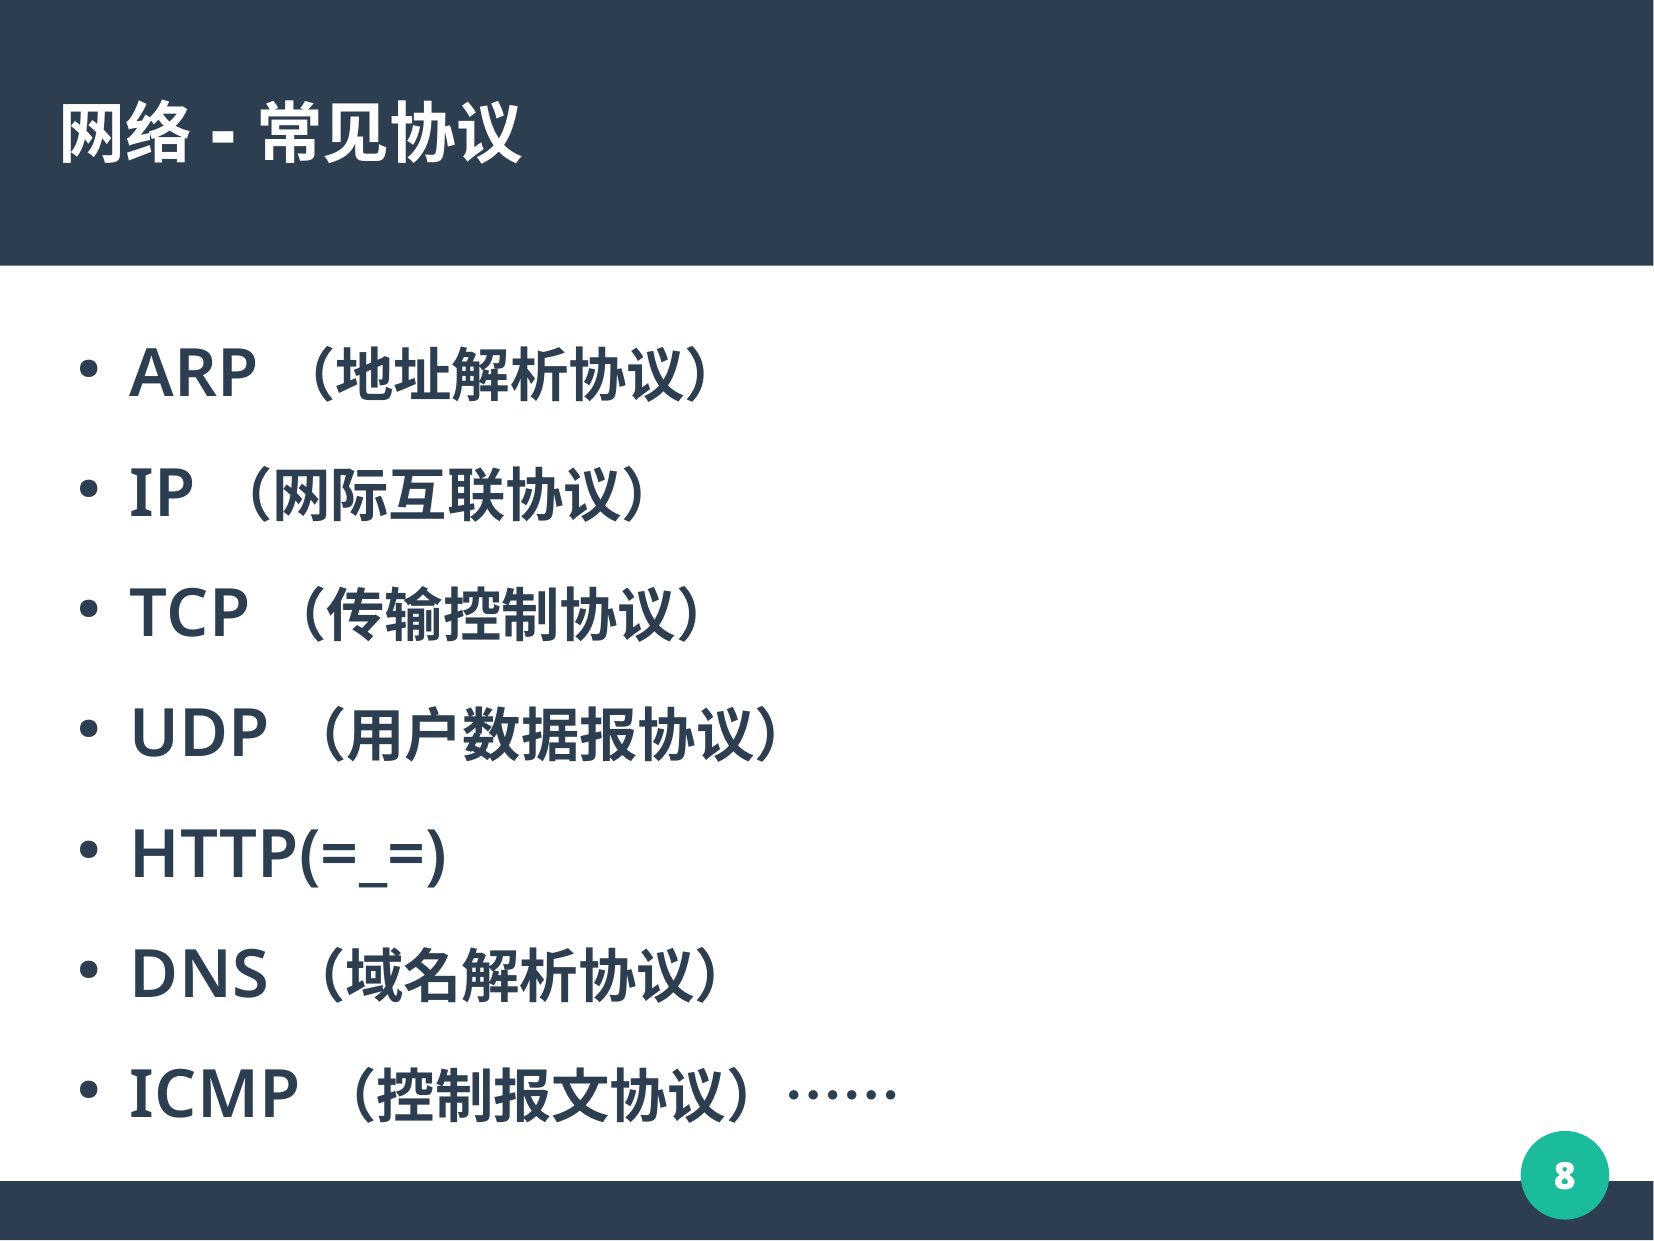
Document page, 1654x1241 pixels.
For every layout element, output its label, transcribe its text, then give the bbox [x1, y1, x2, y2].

title 网络-常见协议 [59, 49, 1595, 207]
list ARP（地址解析协议） IP（网际互联协议） TCP（传输控制协议） UDP（用户数据报协议） HTTP(=_=) DNS（域名解析协议） ICMP（控制报文协议）…… [59, 324, 1595, 1152]
